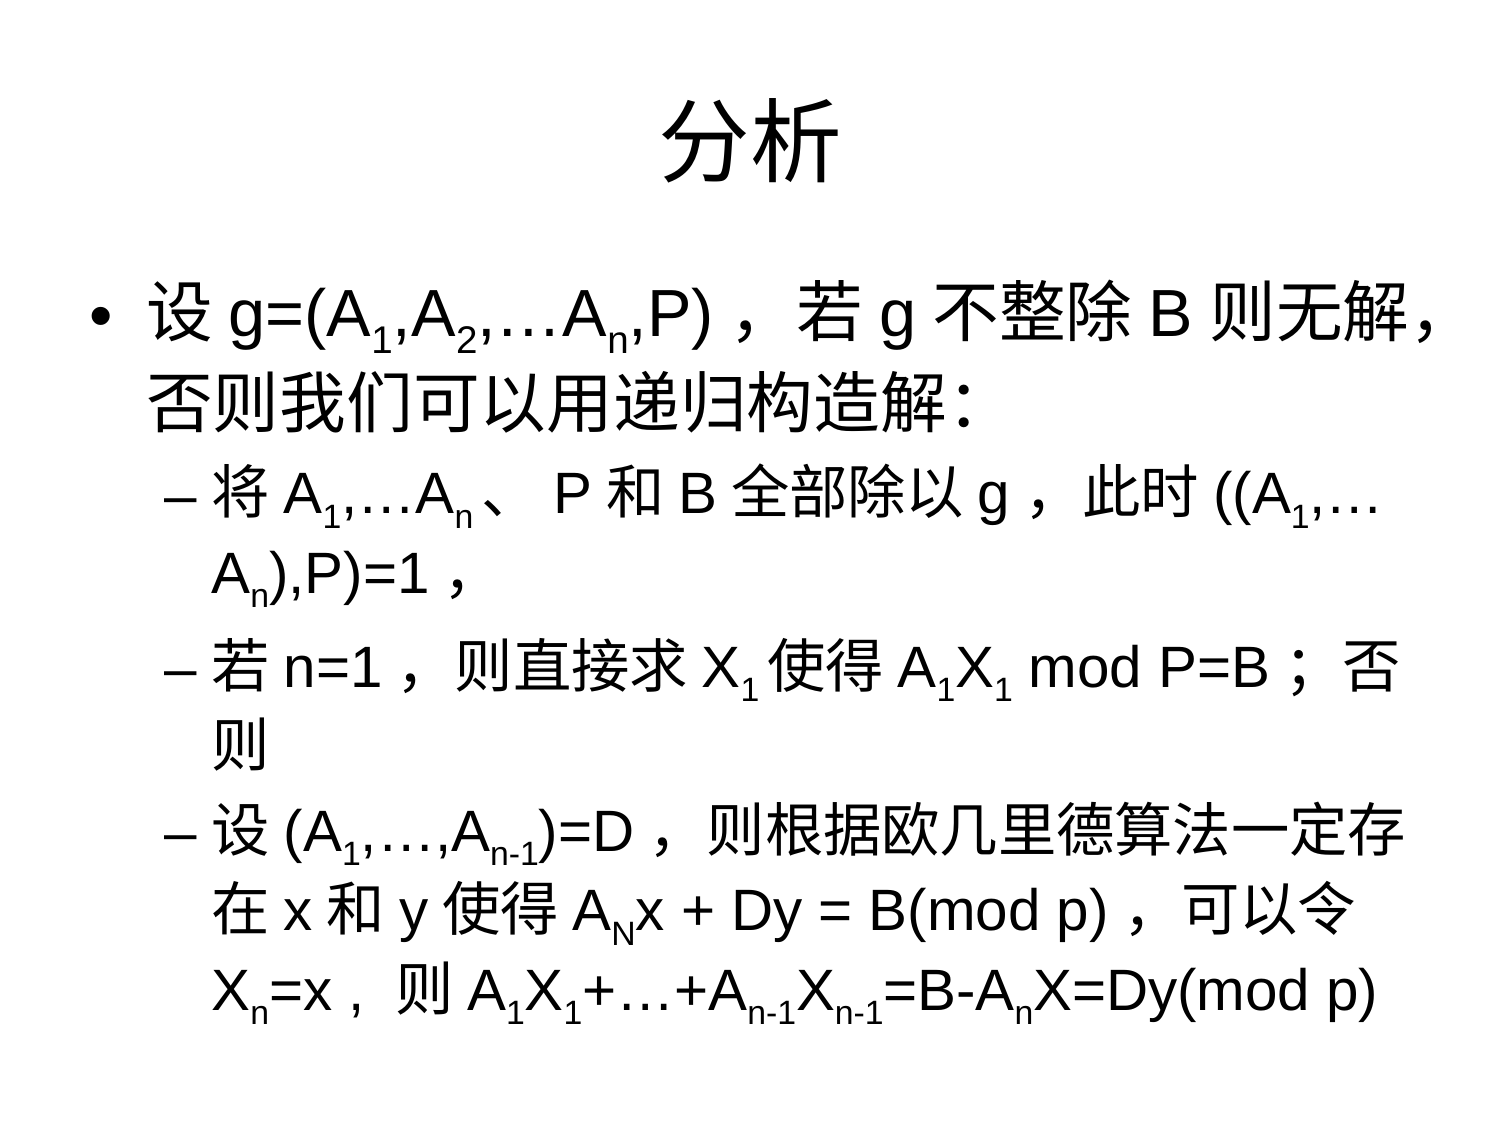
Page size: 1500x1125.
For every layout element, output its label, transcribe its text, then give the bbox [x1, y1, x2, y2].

title 分析 [75, 45, 1426, 233]
list 设g=(A1,A2,…An,P)，若g不整除B则无解，否则我们可以用递归构造解： 将A1,…An、P和B全部除以g，此时((A1,…An),P)=1， 若n=1，则直接求X1使得A1X1 mod P=B；否则 设(A1,…,An-1)=D，则根据欧几里德算法一定存在x和y使得ANx + Dy = B(mod p)，可以令Xn=x , 则A1X1+…+An-1Xn-1=B-AnX=Dy(mod p) [75, 262, 1426, 1041]
